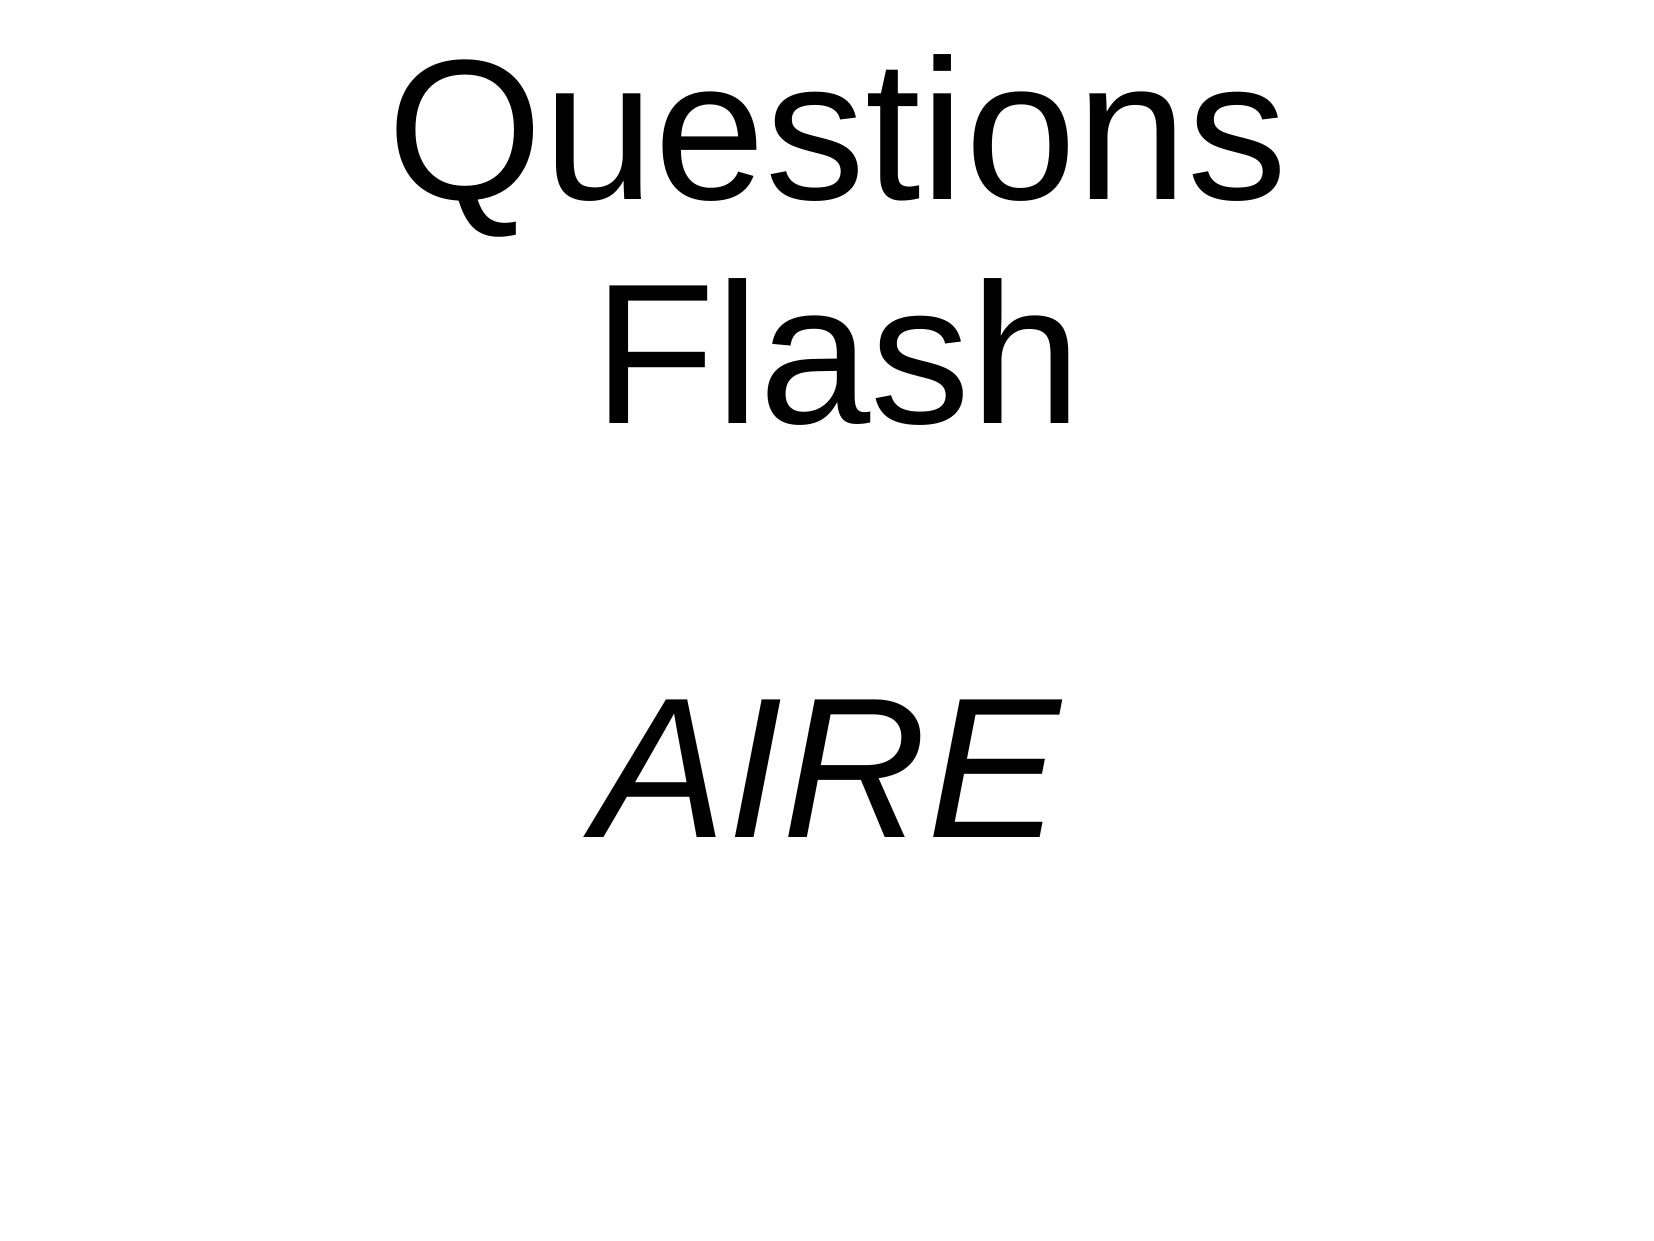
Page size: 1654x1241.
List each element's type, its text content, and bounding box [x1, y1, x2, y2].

title Questions Flash [10, 5, 1654, 479]
title AIRE [0, 531, 1654, 1004]
